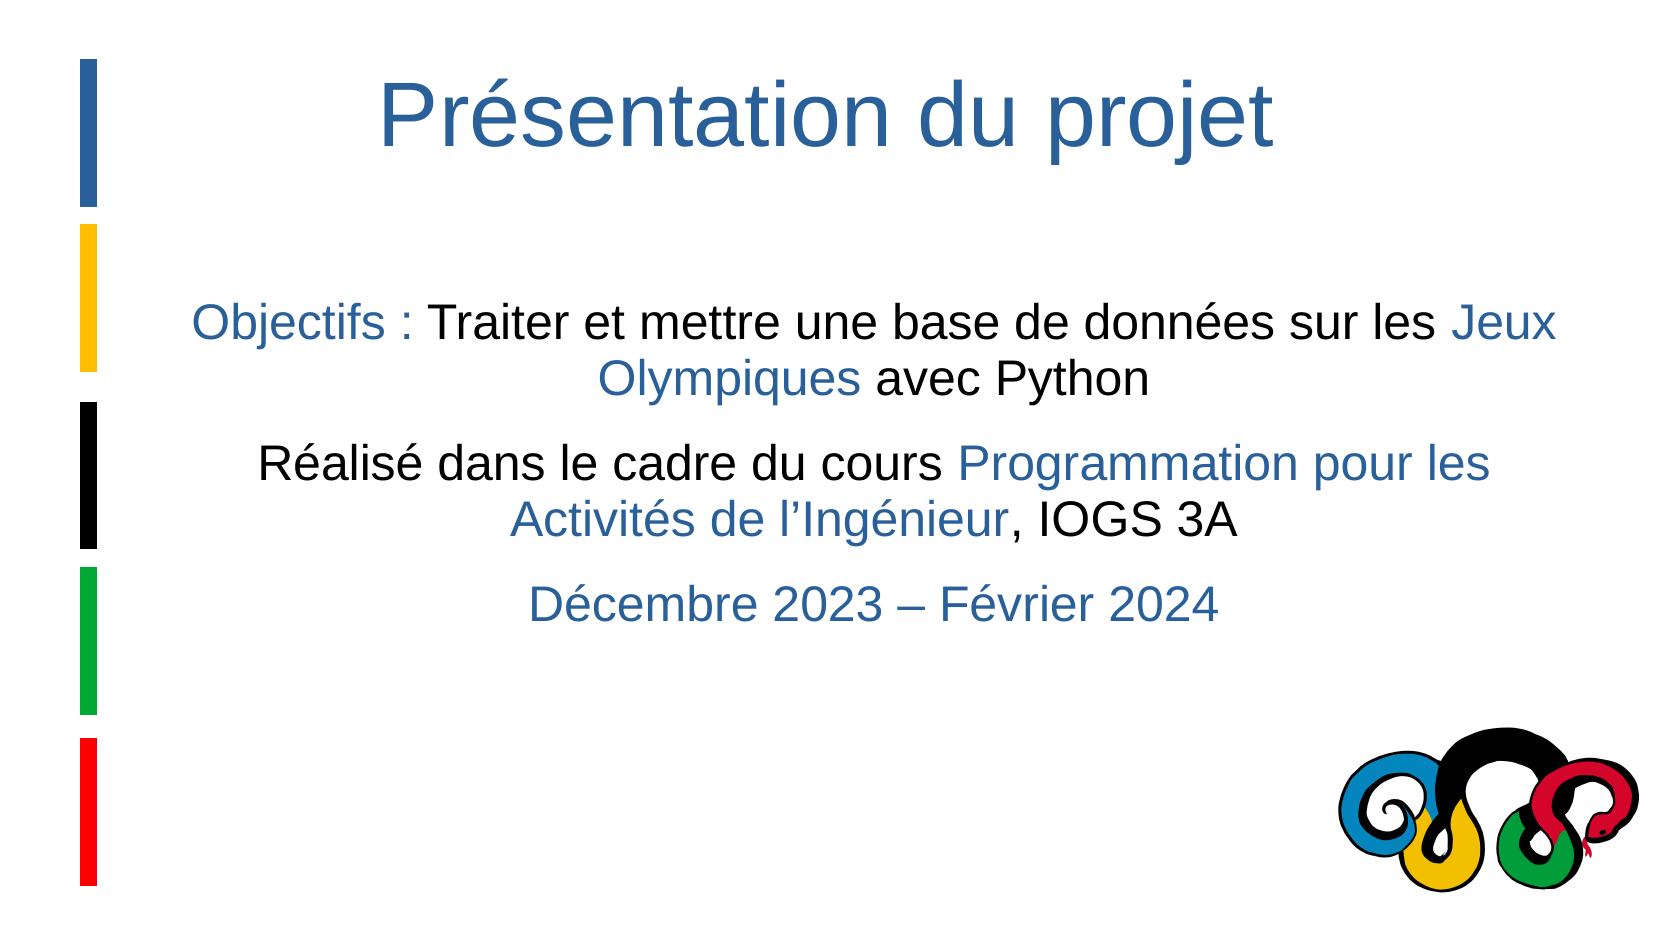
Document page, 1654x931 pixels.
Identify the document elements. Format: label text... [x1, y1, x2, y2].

title Présentation du projet [82, 37, 1571, 193]
list Objectifs : Traiter et mettre une base de données sur les Jeux Olympiques avec Python Réalisé dans le cadre du cours Programmation pour les Activités de l’Ingénieur, IOGS 3A Décembre 2023 – Février 2024 [94, 294, 1583, 834]
picture [1322, 649, 1654, 931]
